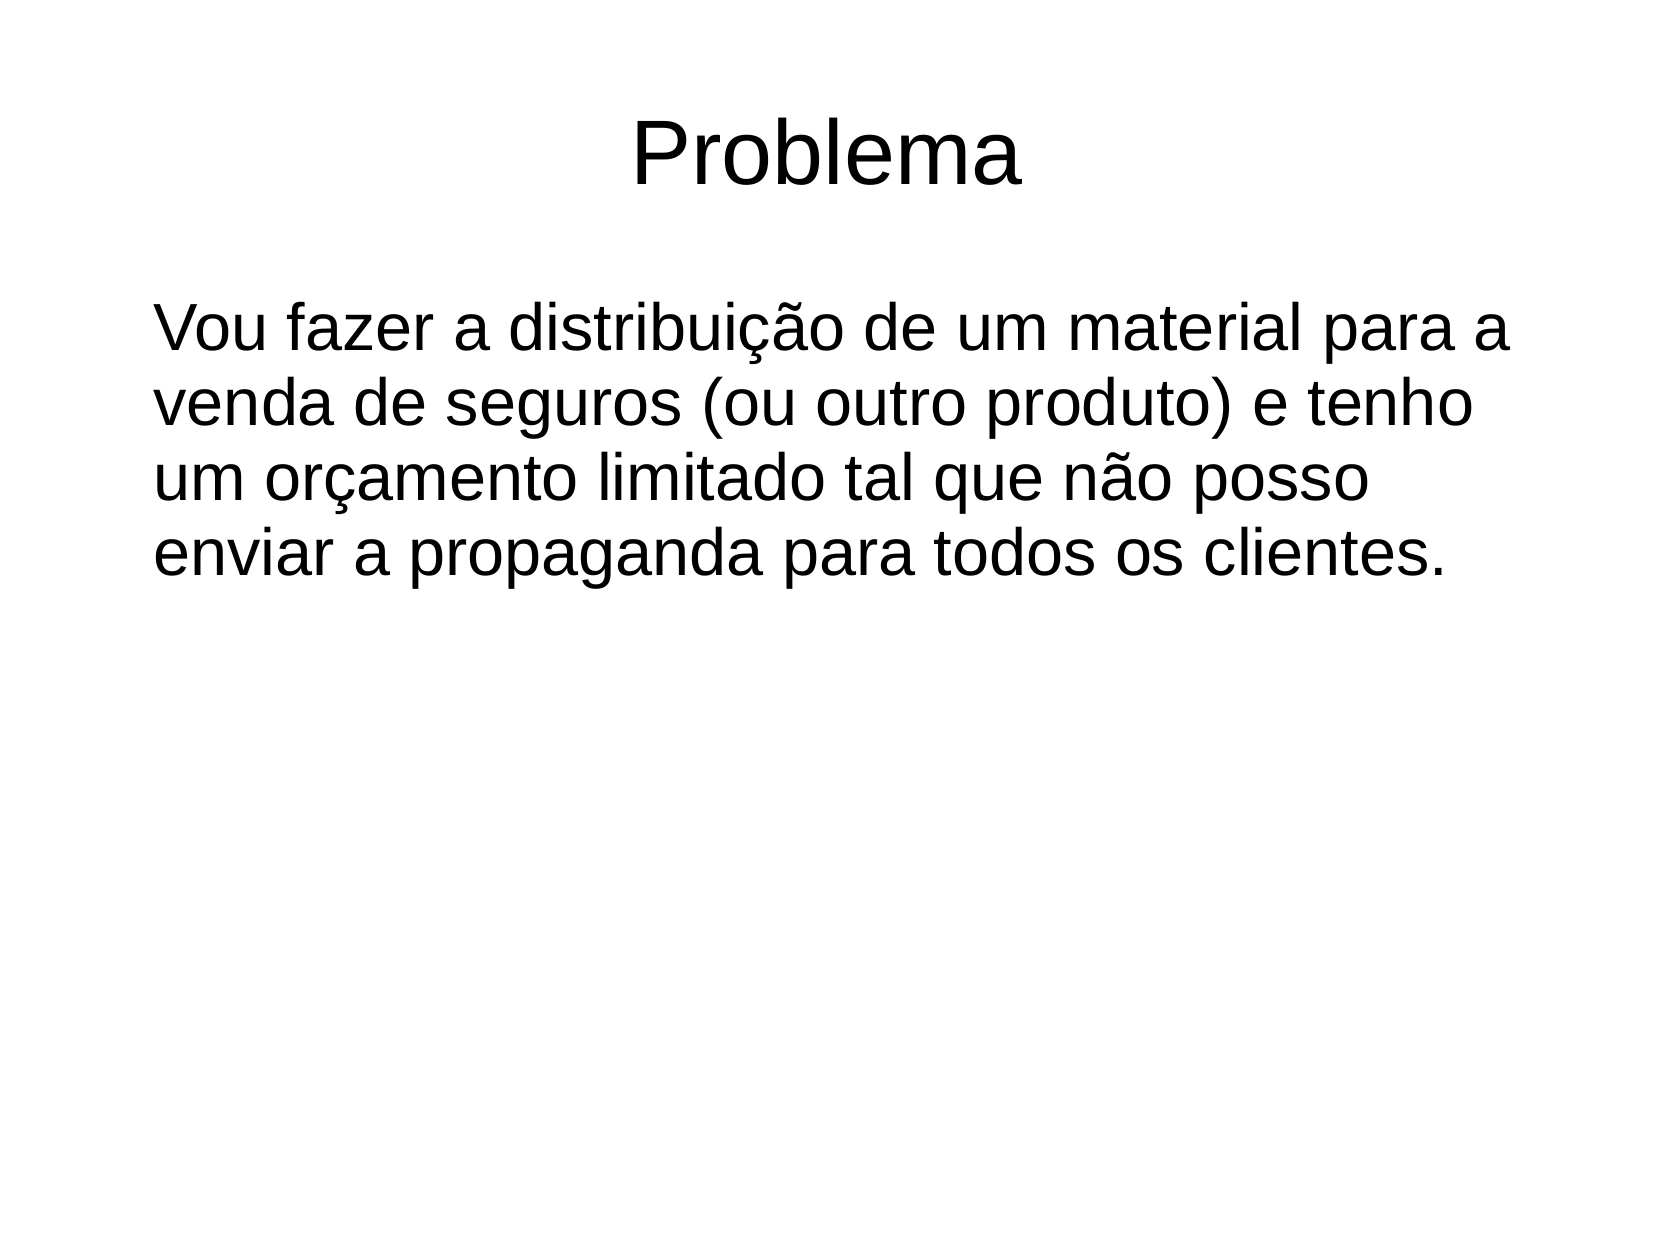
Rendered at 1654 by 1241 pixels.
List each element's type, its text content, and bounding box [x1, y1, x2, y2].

title Problema [82, 49, 1571, 257]
list Vou fazer a distribuição de um material para a venda de seguros (ou outro produto) e tenho um orçamento limitado tal que não posso enviar a propaganda para todos os clientes. [82, 290, 1571, 1010]
